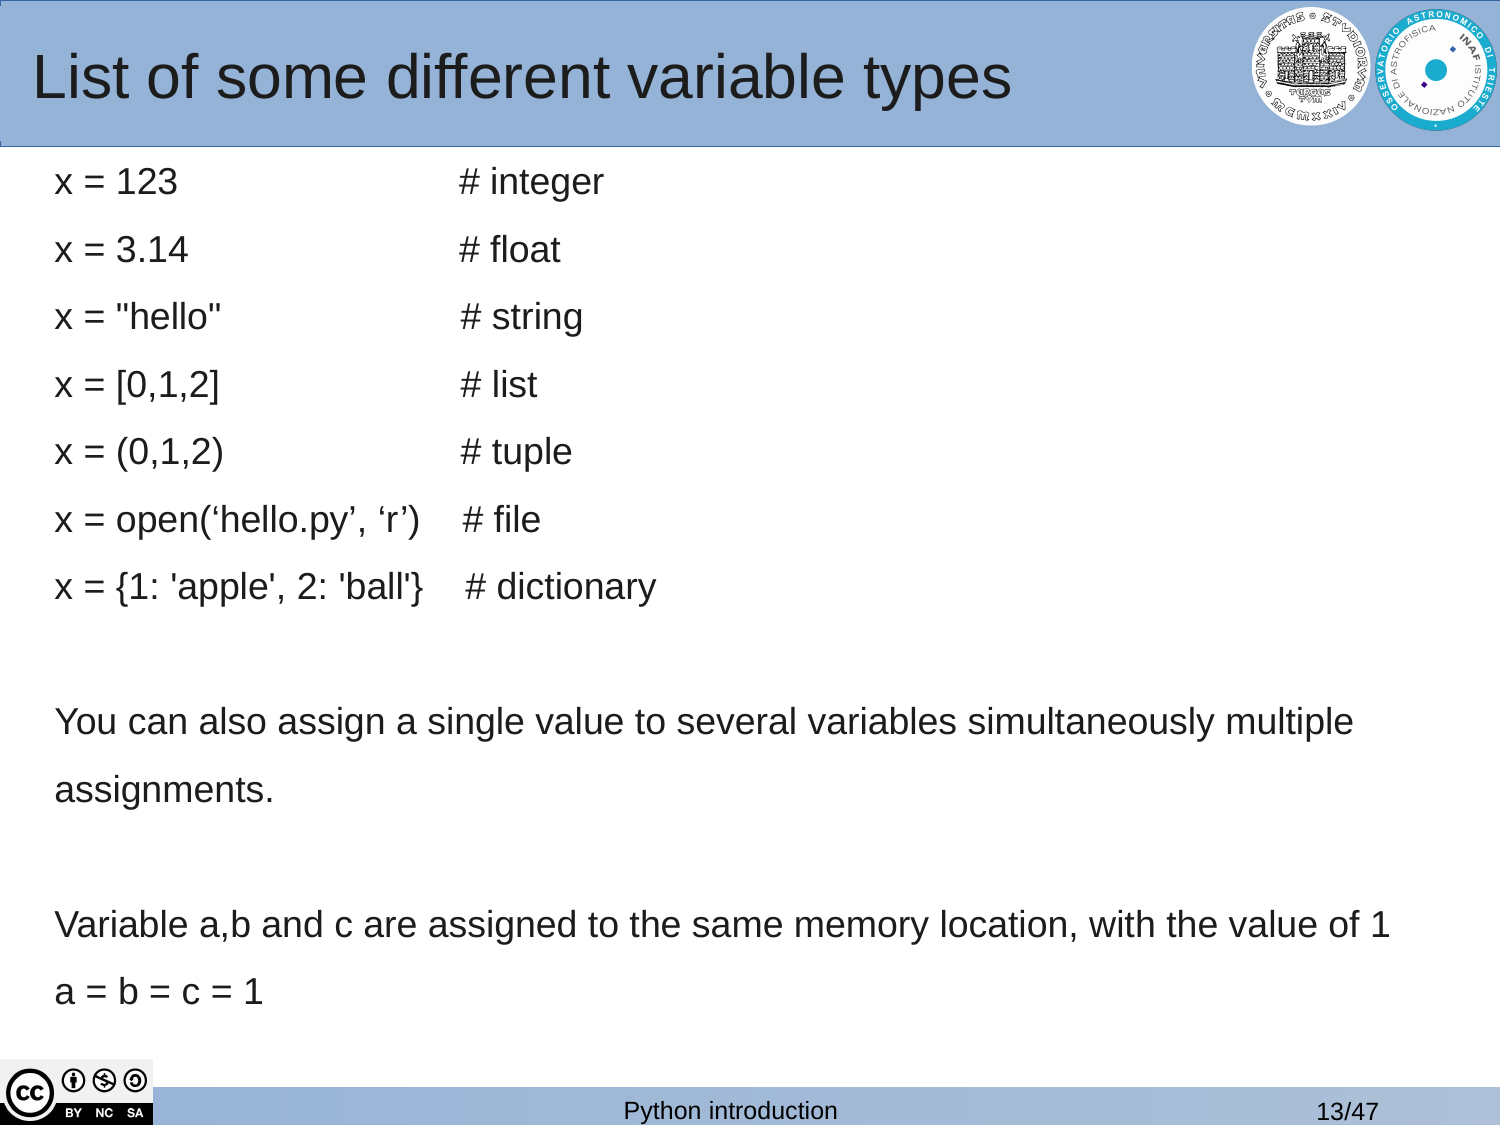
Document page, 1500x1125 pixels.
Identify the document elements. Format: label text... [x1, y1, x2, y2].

text_box List of some different variable types [0, 5, 1243, 141]
list x = 123 # integer x = 3.14 # float x = "hello" # string x = [0,1,2] # list x = (0,1,2) # tuple x = open(‘hello.py’, ‘r’) # file x = {1: 'apple', 2: 'ball'} # dictionary You can also assign a single value to several variables simultaneously multiple assignments. Variable a,b and c are assigned to the same memory location, with the value of 1 a = b = c = 1 [39, 127, 1473, 1043]
picture [0, 1059, 153, 1125]
picture [1252, 0, 1500, 156]
